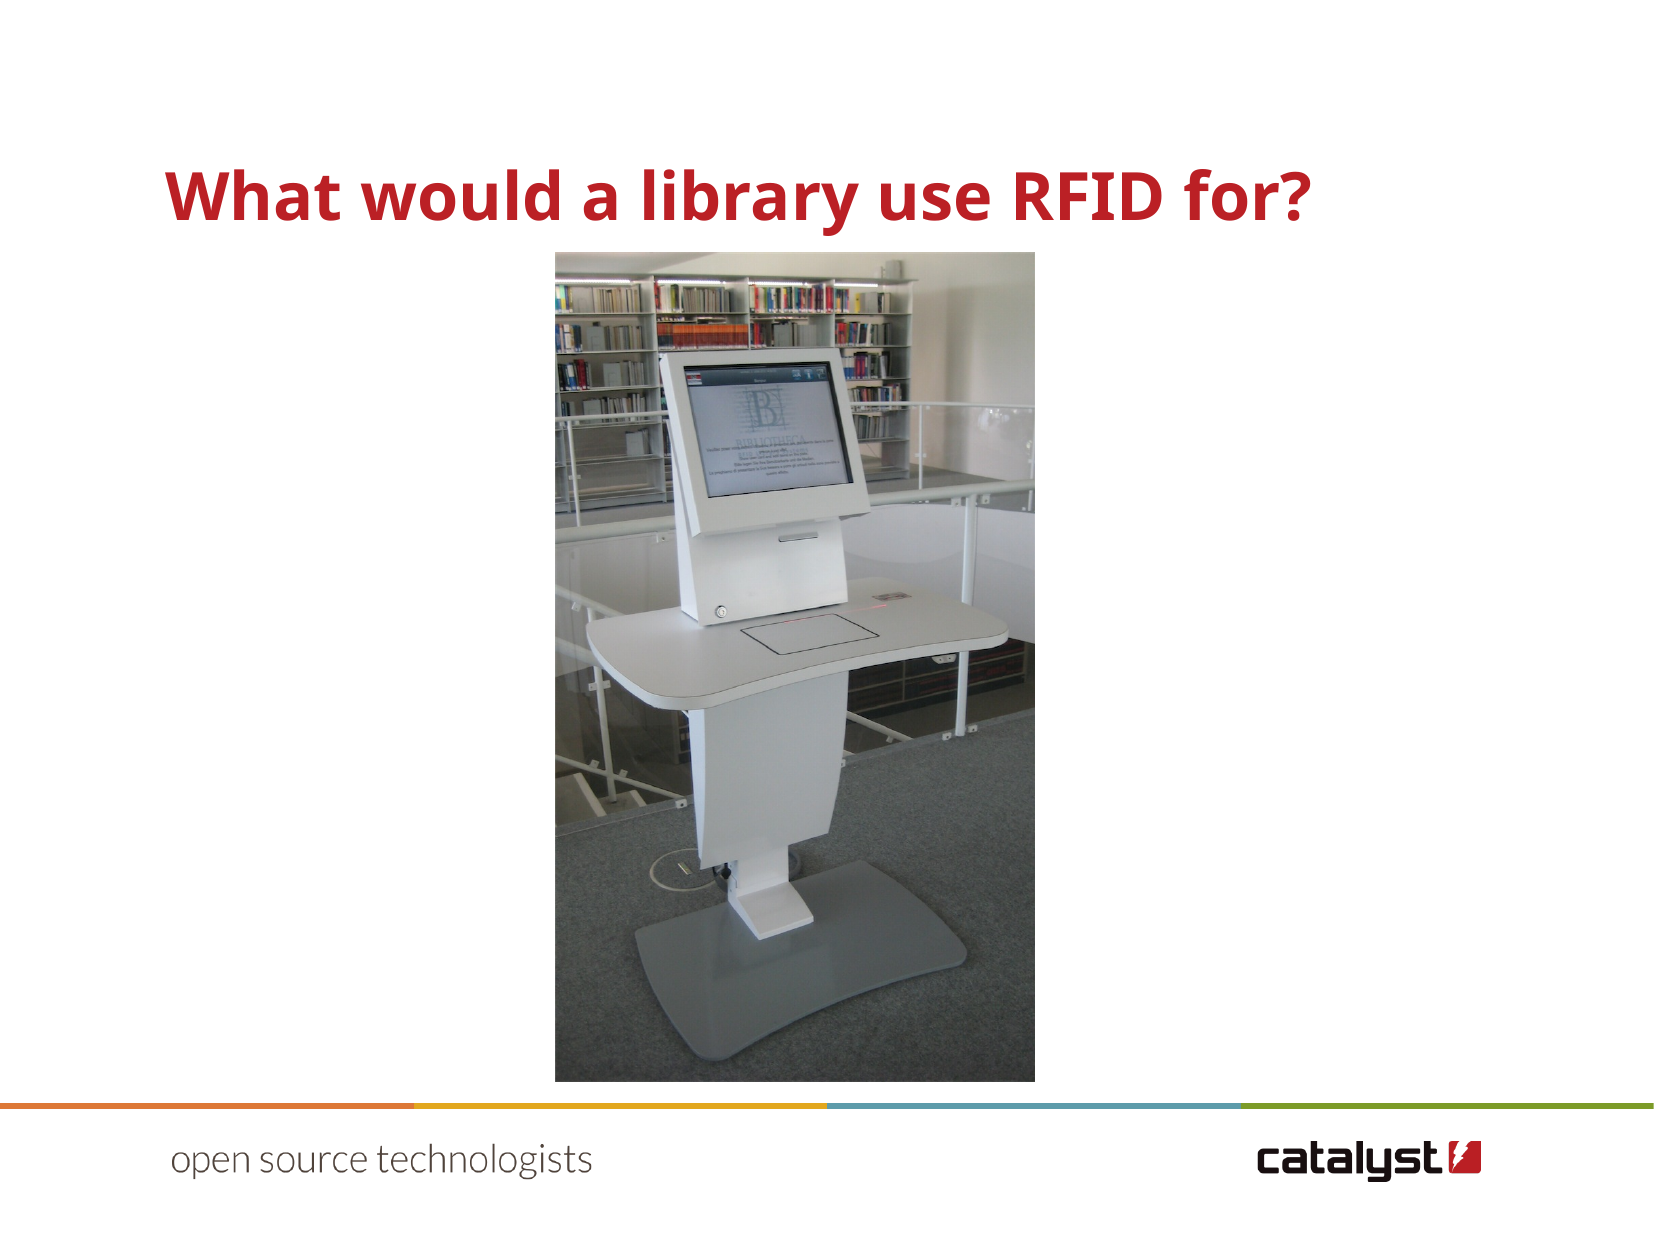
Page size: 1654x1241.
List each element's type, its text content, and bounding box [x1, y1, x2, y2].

picture [0, 1103, 1654, 1182]
title What would a library use RFID for? [165, 90, 1489, 298]
picture [555, 252, 1035, 1082]
